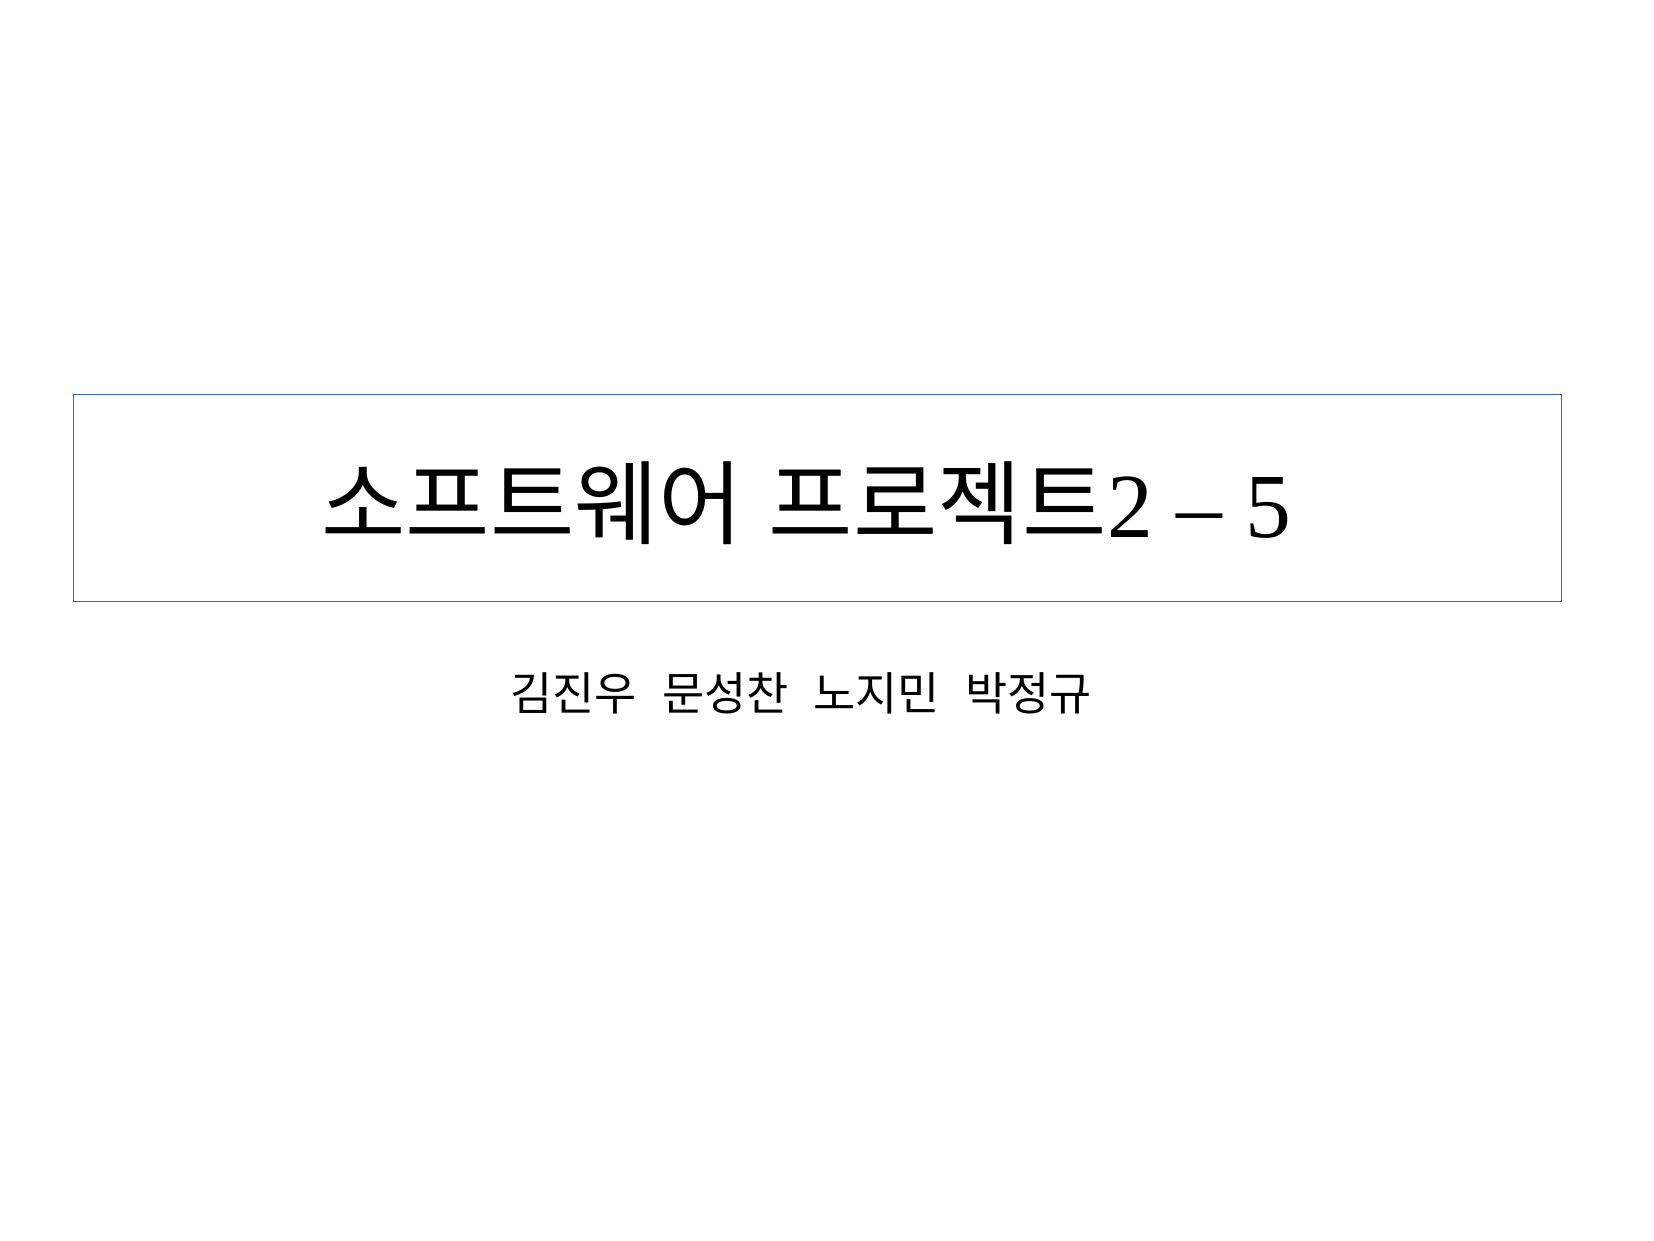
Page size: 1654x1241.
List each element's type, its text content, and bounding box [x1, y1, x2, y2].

text_box 김진우 문성찬 노지민 박정규 [496, 649, 1134, 922]
title 소프트웨어 프로젝트2 – 5 [73, 394, 1562, 602]
